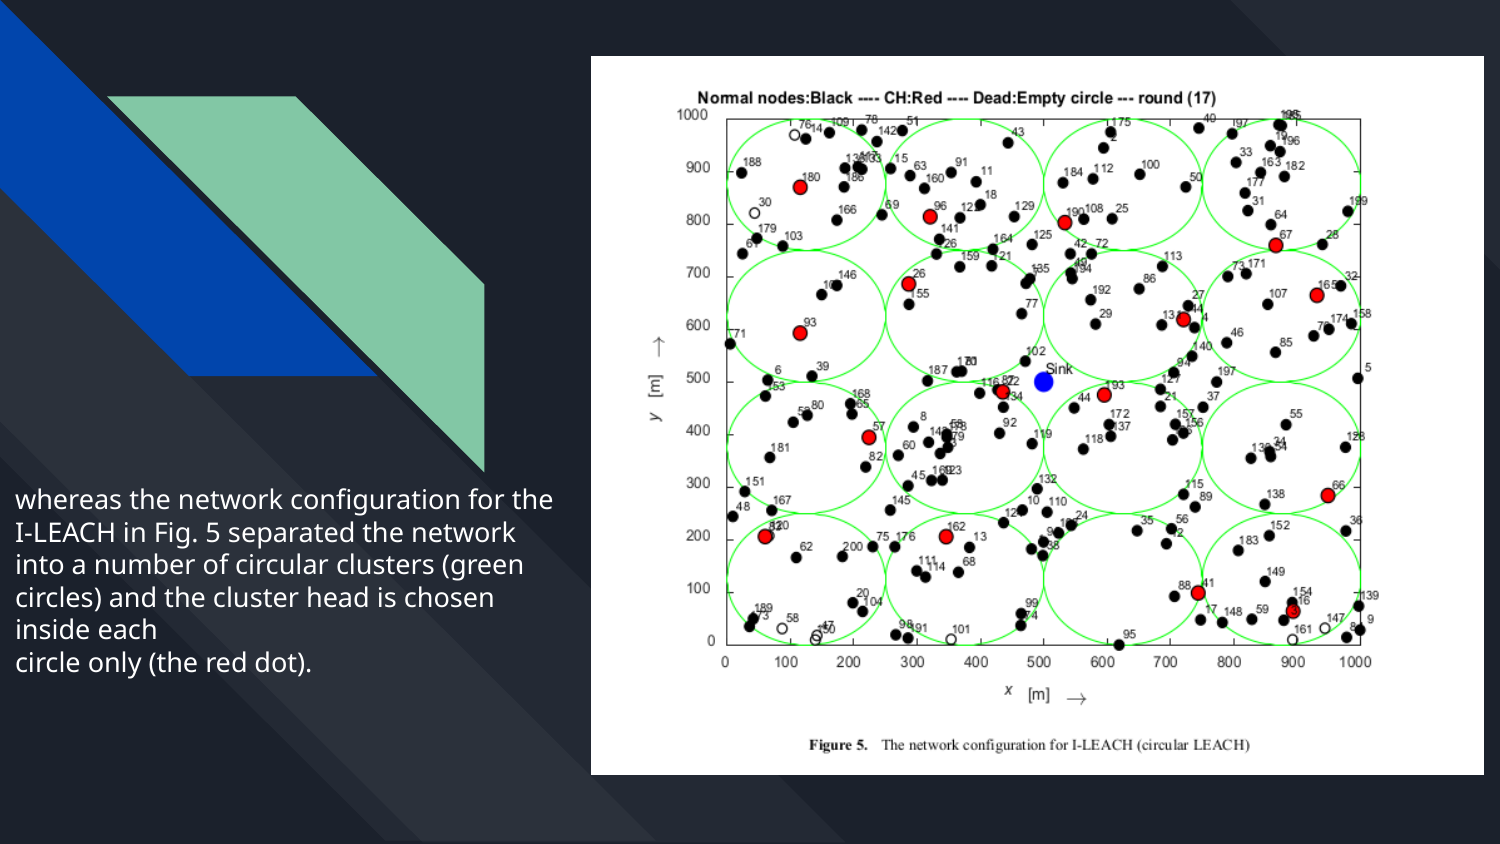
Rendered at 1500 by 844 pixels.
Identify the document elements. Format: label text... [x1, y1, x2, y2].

picture [591, 56, 1484, 775]
subtitle whereas the network configuration for the I-LEACH in Fig. 5 separated the network into a number of circular clusters (green circles) and the cluster head is chosen inside each circle only (the red dot). [0, 467, 570, 763]
